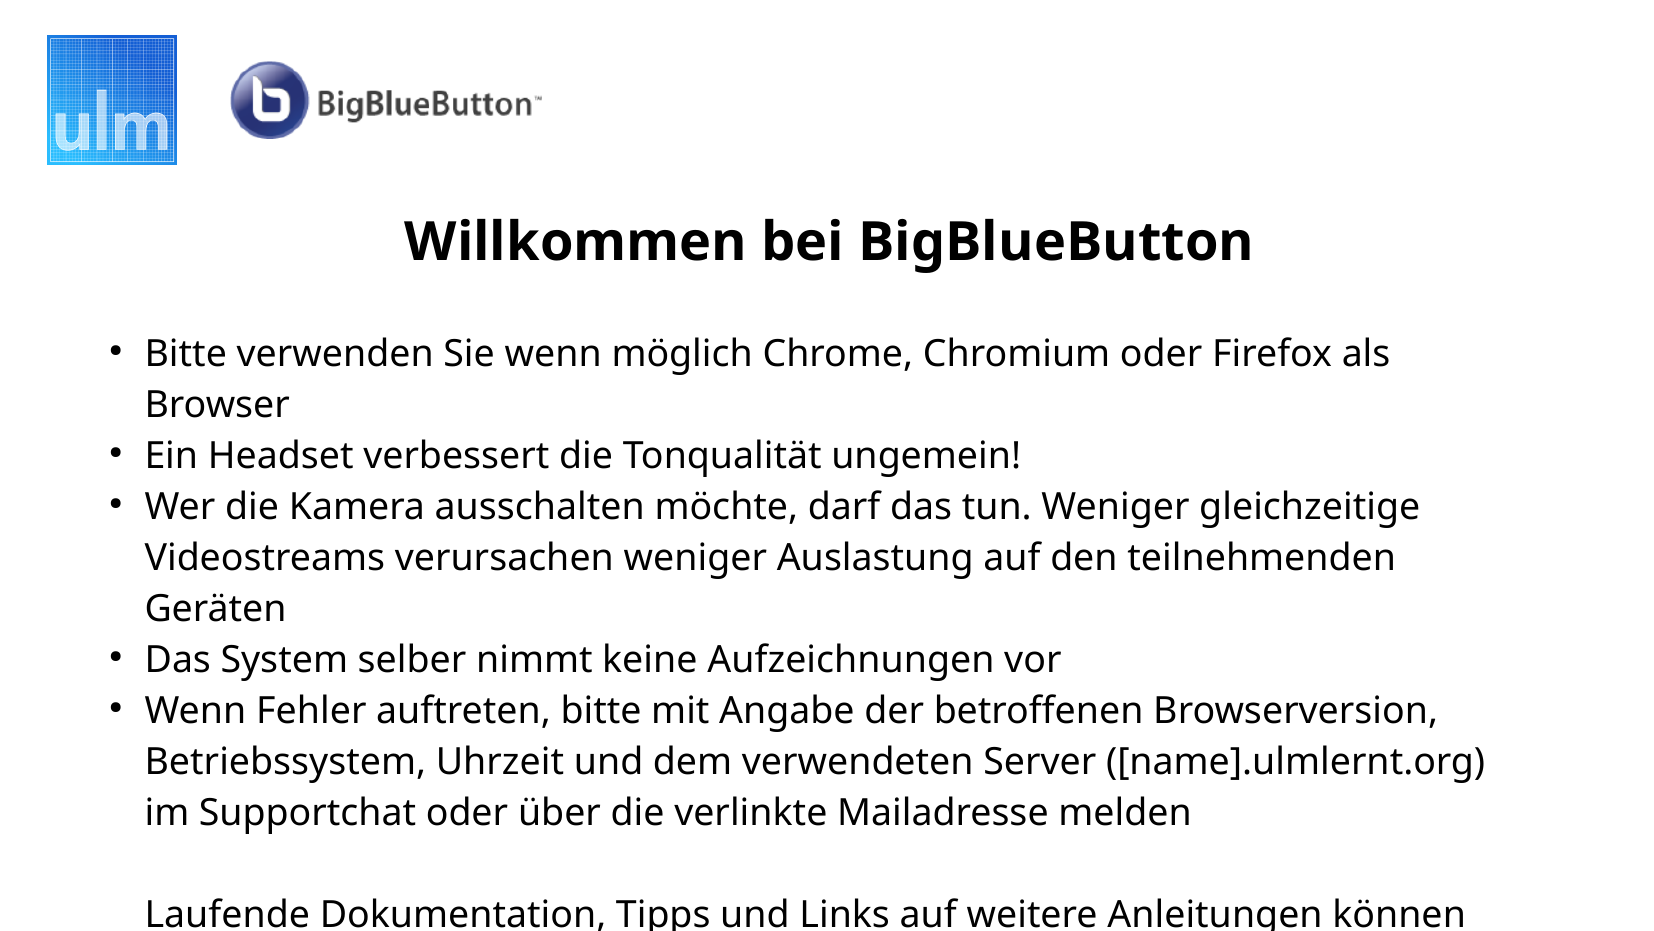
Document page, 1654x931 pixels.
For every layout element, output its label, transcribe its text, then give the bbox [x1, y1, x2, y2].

picture [203, 43, 573, 166]
text_box Bitte verwenden Sie wenn möglich Chrome, Chromium oder Firefox als Browser Ein Headset verbessert die Tonqualität ungemein! Wer die Kamera ausschalten möchte, darf das tun. Weniger gleichzeitige Videostreams verursachen weniger Auslastung auf den teilnehmenden Geräten Das System selber nimmt keine Aufzeichnungen vor Wenn Fehler auftreten, bitte mit Angabe der betroffenen Browserversion, Betriebssystem, Uhrzeit und dem verwendeten Server ([name].ulmlernt.org) im Supportchat oder über die verlinkte Mailadresse melden Laufende Dokumentation, Tipps und Links auf weitere Anleitungen können auf https://doku.ulmlernt.de festgehalten werden. Diese Seite wird regelmäßig aktualisiert – regelmäßig nachsehen lohnt sich! [94, 318, 1536, 862]
picture [47, 35, 177, 165]
text_box Willkommen bei BigBlueButton [389, 194, 1335, 274]
